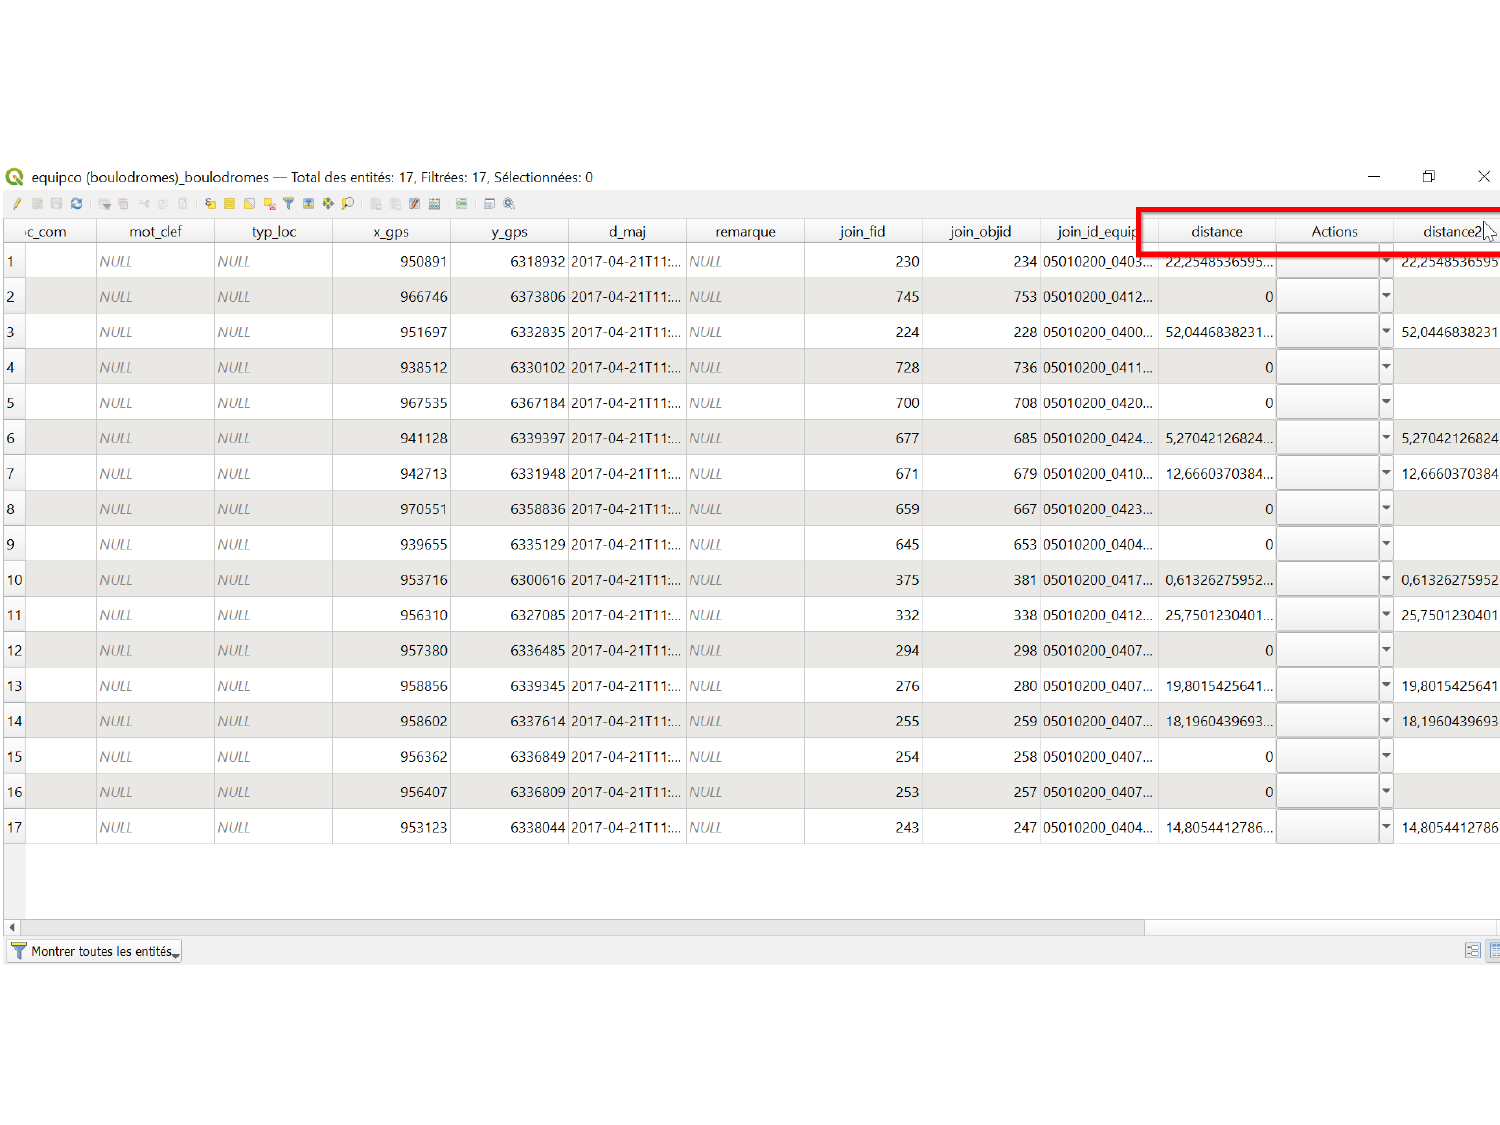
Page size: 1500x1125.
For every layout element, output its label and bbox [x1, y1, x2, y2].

picture [3, 163, 1500, 965]
